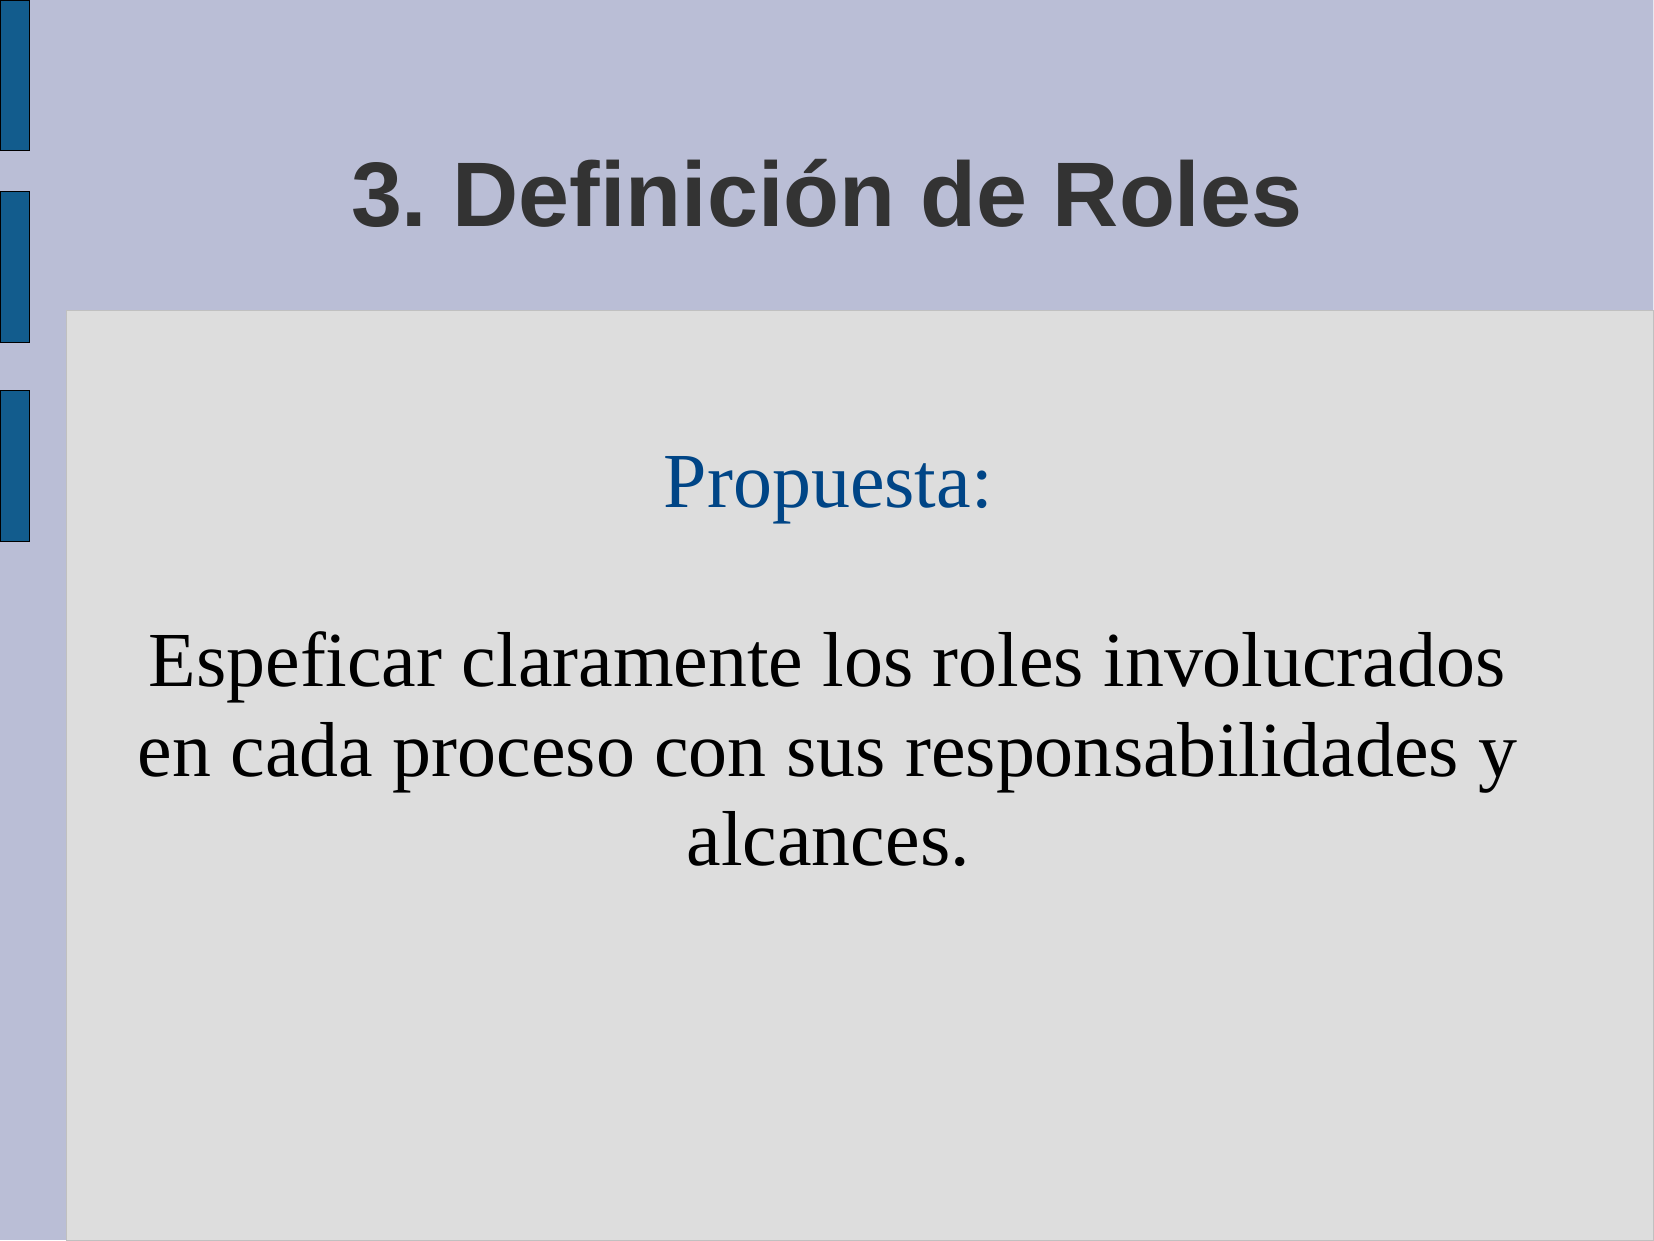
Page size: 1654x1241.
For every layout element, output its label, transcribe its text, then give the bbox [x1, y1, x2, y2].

title 3. Definición de Roles [121, 91, 1534, 299]
chart [121, 344, 1534, 1127]
